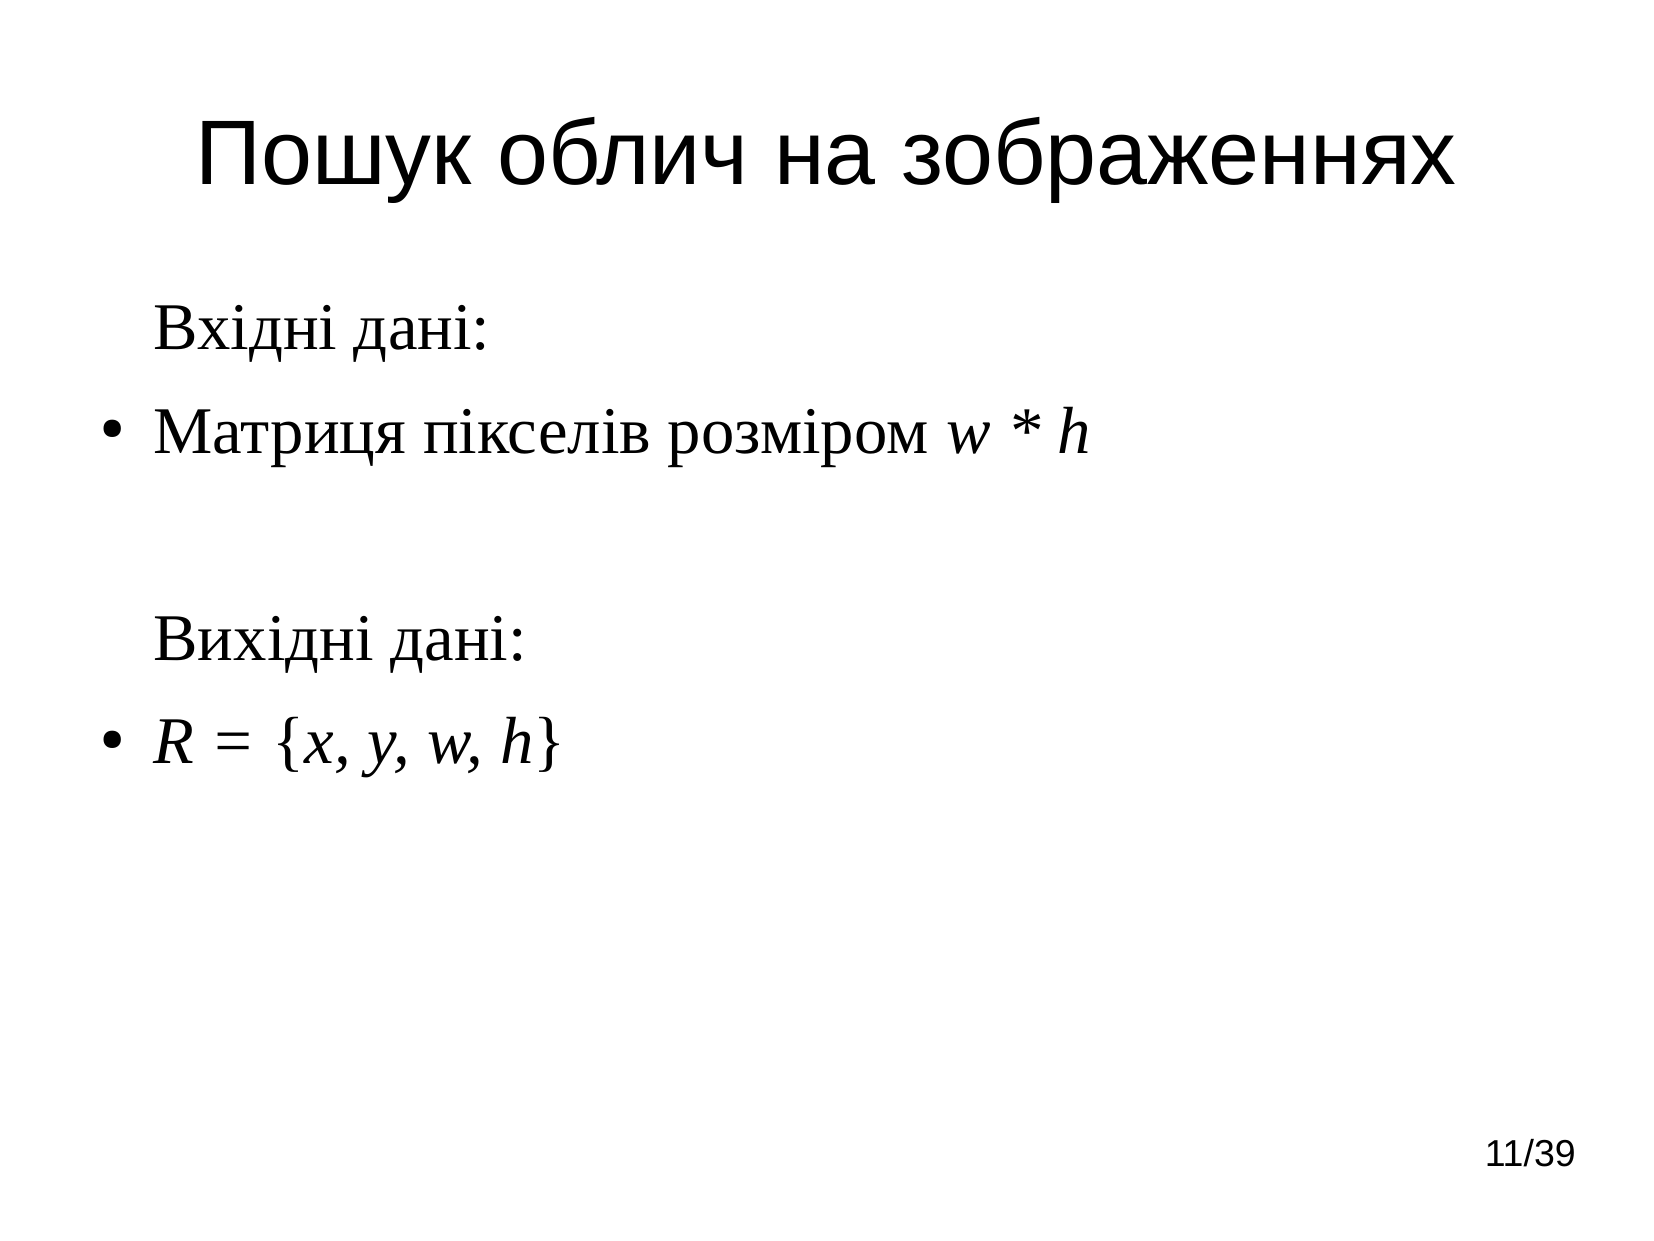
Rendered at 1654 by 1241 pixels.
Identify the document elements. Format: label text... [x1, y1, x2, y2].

title Пошук облич на зображеннях [82, 49, 1571, 257]
text_box 11/39 [1470, 1125, 1606, 1182]
list Вхідні дані: Матриця пікселів розміром w * h Вихідні дані: R = {x, y, w, h} [82, 290, 1571, 1010]
